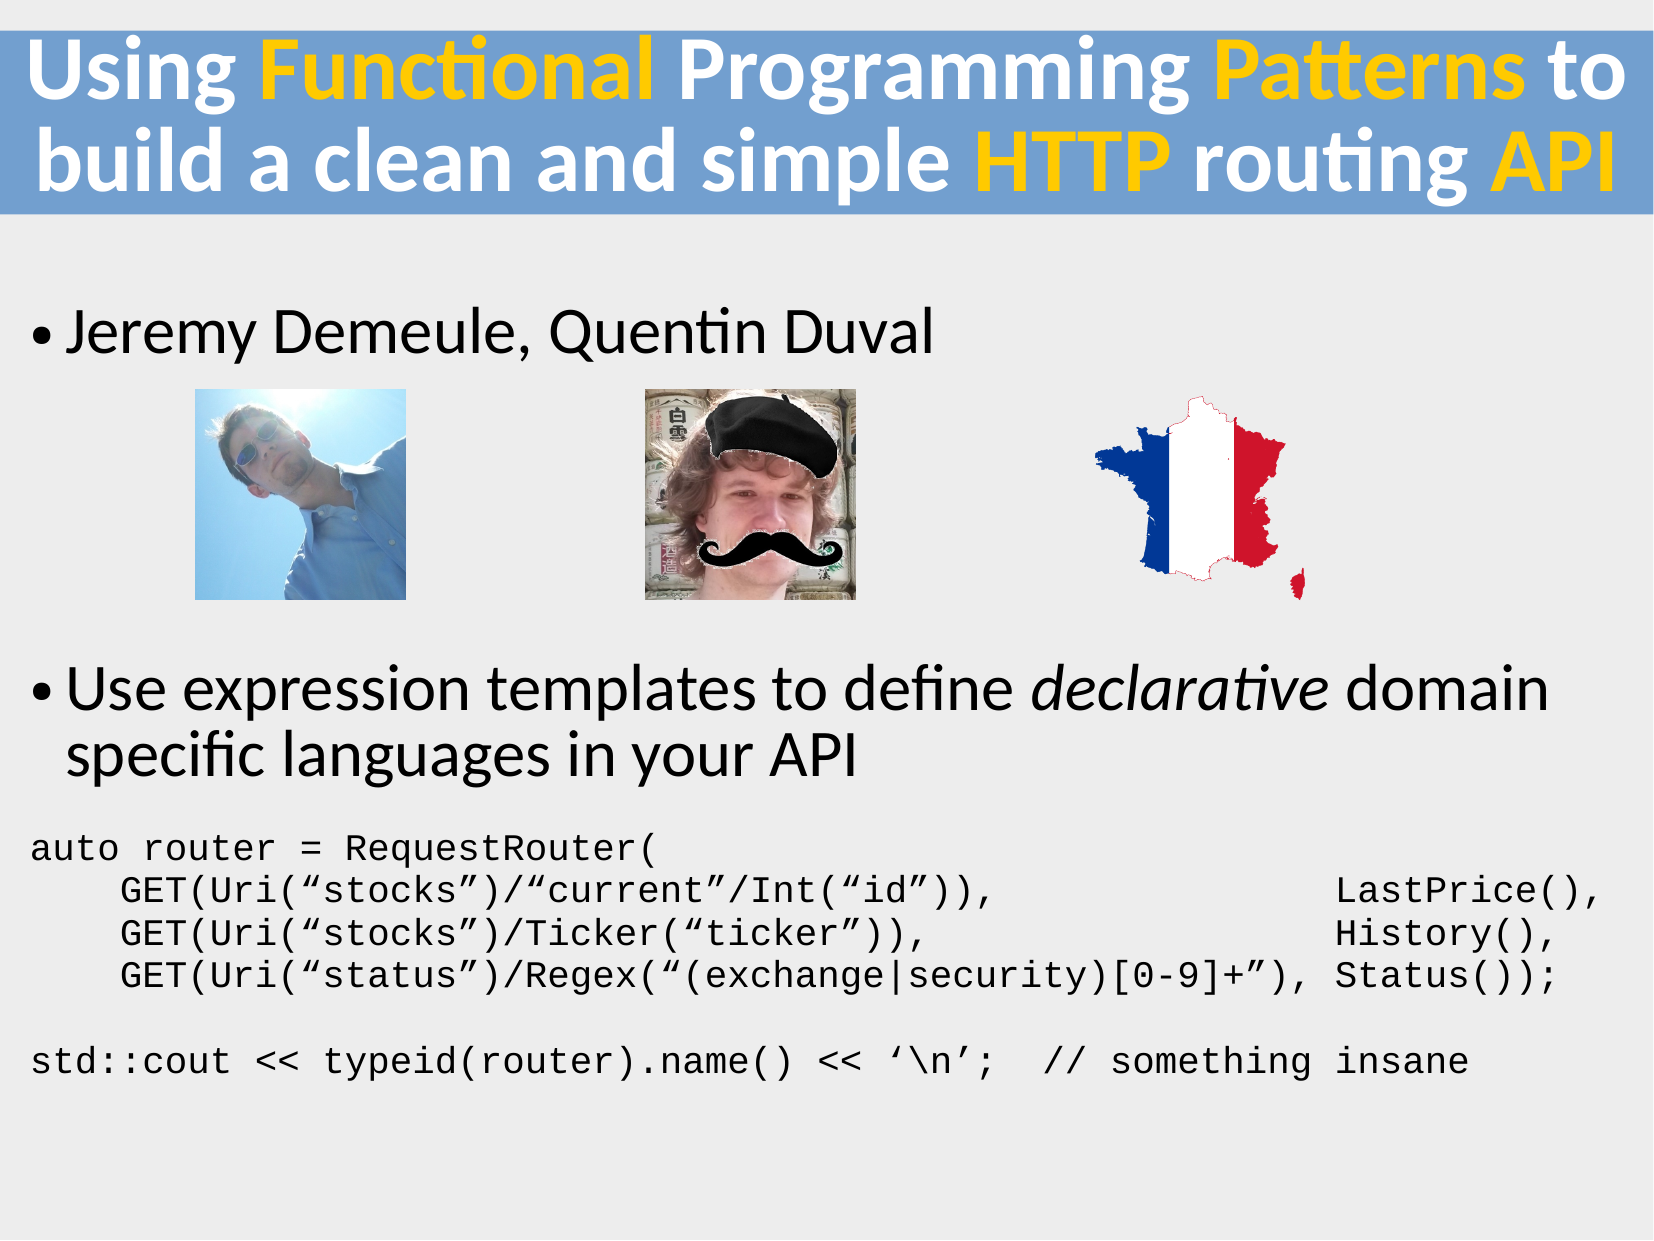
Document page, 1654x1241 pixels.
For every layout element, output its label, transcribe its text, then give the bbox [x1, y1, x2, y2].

picture [1095, 396, 1306, 601]
picture [645, 389, 856, 601]
text_box Jeremy Demeule, Quentin Duval Use expression templates to define declarative domain specific languages in your API [15, 296, 1636, 801]
title Using Functional Programming Patterns to build a clean and simple HTTP routing API [0, 30, 1654, 214]
text_box auto router = RequestRouter( GET(Uri(“stocks”)/“current”/Int(“id”)), LastPrice(), GET(Uri(“stocks”)/Ticker(“ticker”)), History(), GET(Uri(“status”)/Regex(“(exchange|security)[0-9]+”), Status()); std::cout << typeid(router).name() << ‘\n’; // something insane [15, 821, 1621, 1091]
picture [195, 389, 406, 601]
